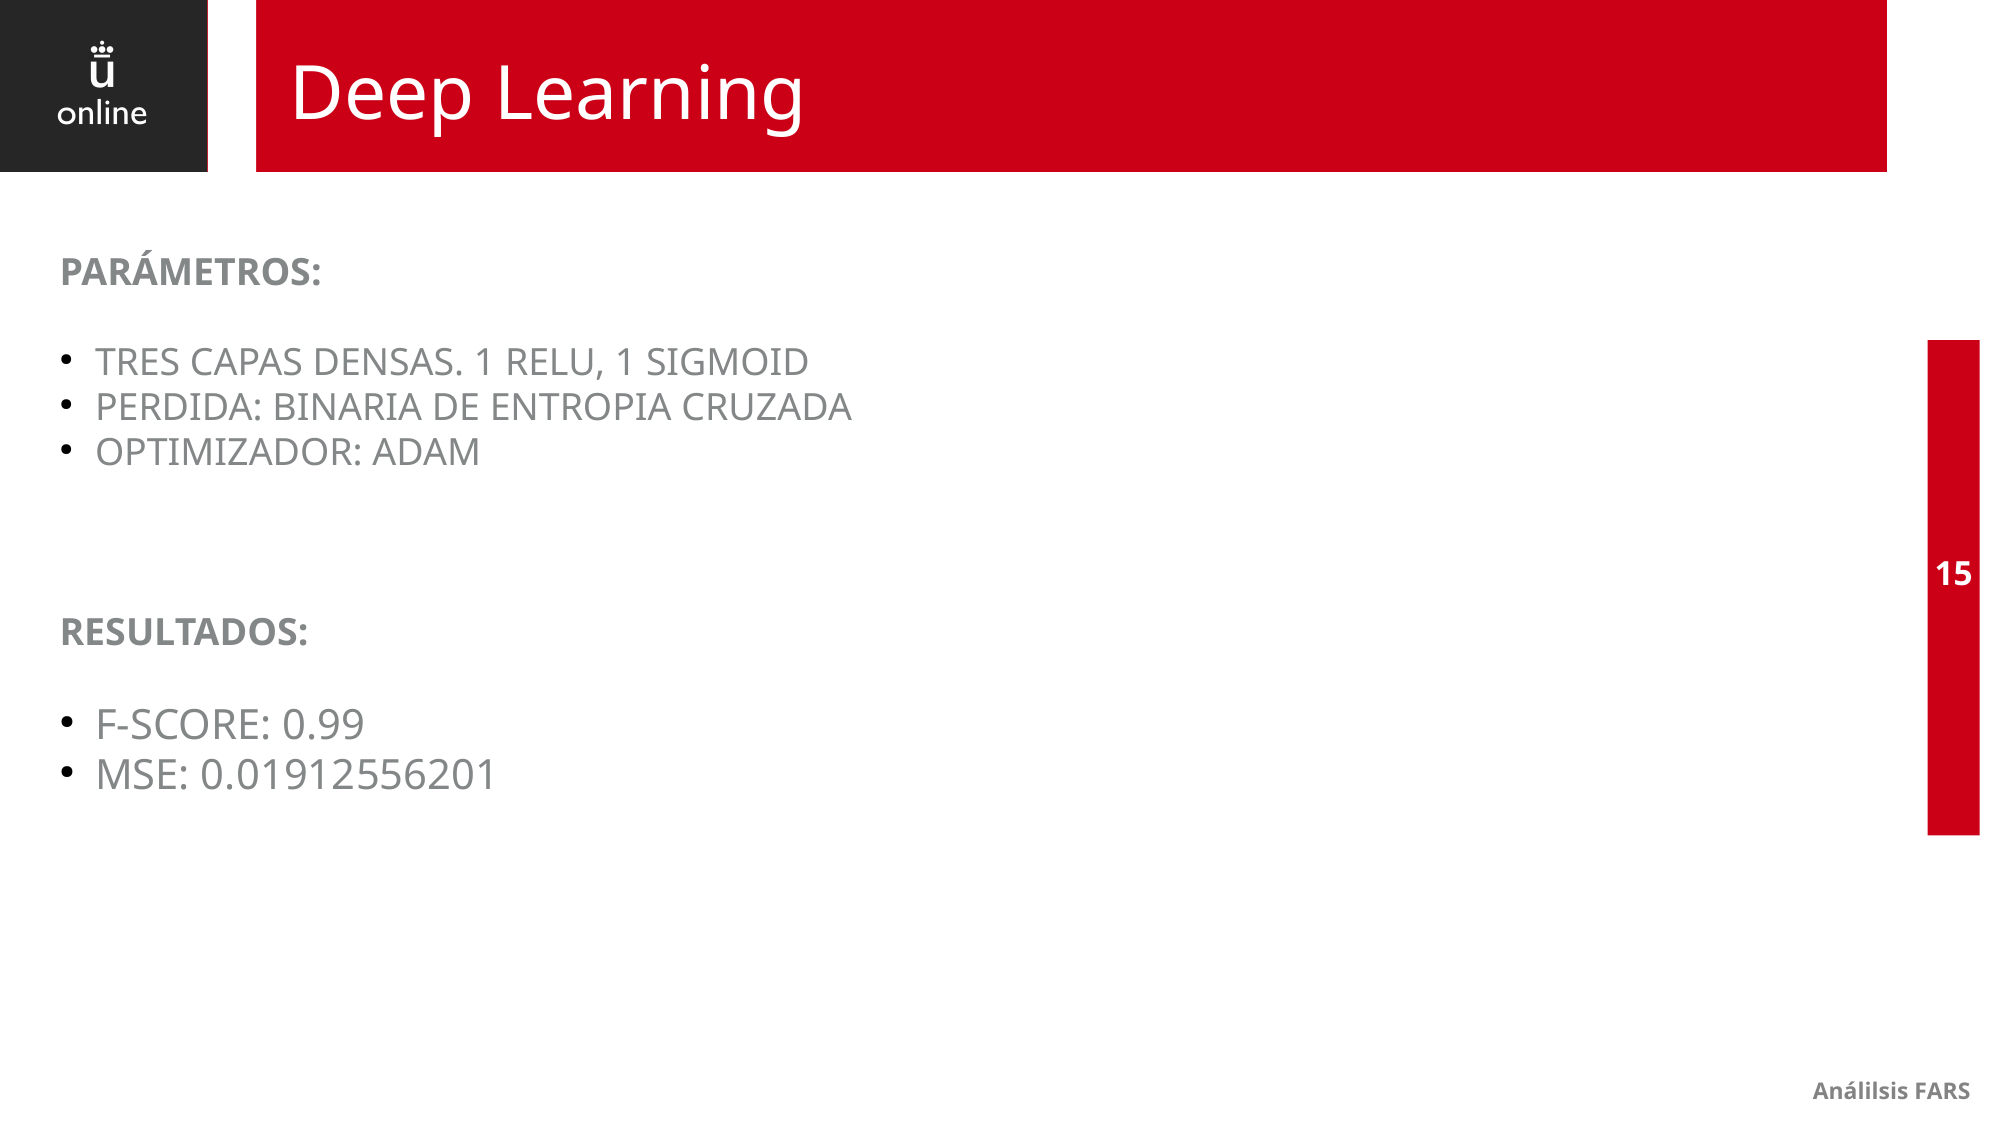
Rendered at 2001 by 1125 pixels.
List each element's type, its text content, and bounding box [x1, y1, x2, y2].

footer Análilsis FARS [671, 1060, 1986, 1121]
text_box ParÁmetrOS: Tres capas densas. 1 relu, 1 sigmoid Perdida: binaria de entropia cruzada Optimizador: adam RESULTADOS: F-SCORE: 0.99 MSE: 0.01912556201 [59, 248, 945, 1016]
slide_number <número> [1898, 544, 2000, 605]
picture [40, 26, 164, 150]
title Deep Learning [274, 9, 1829, 142]
